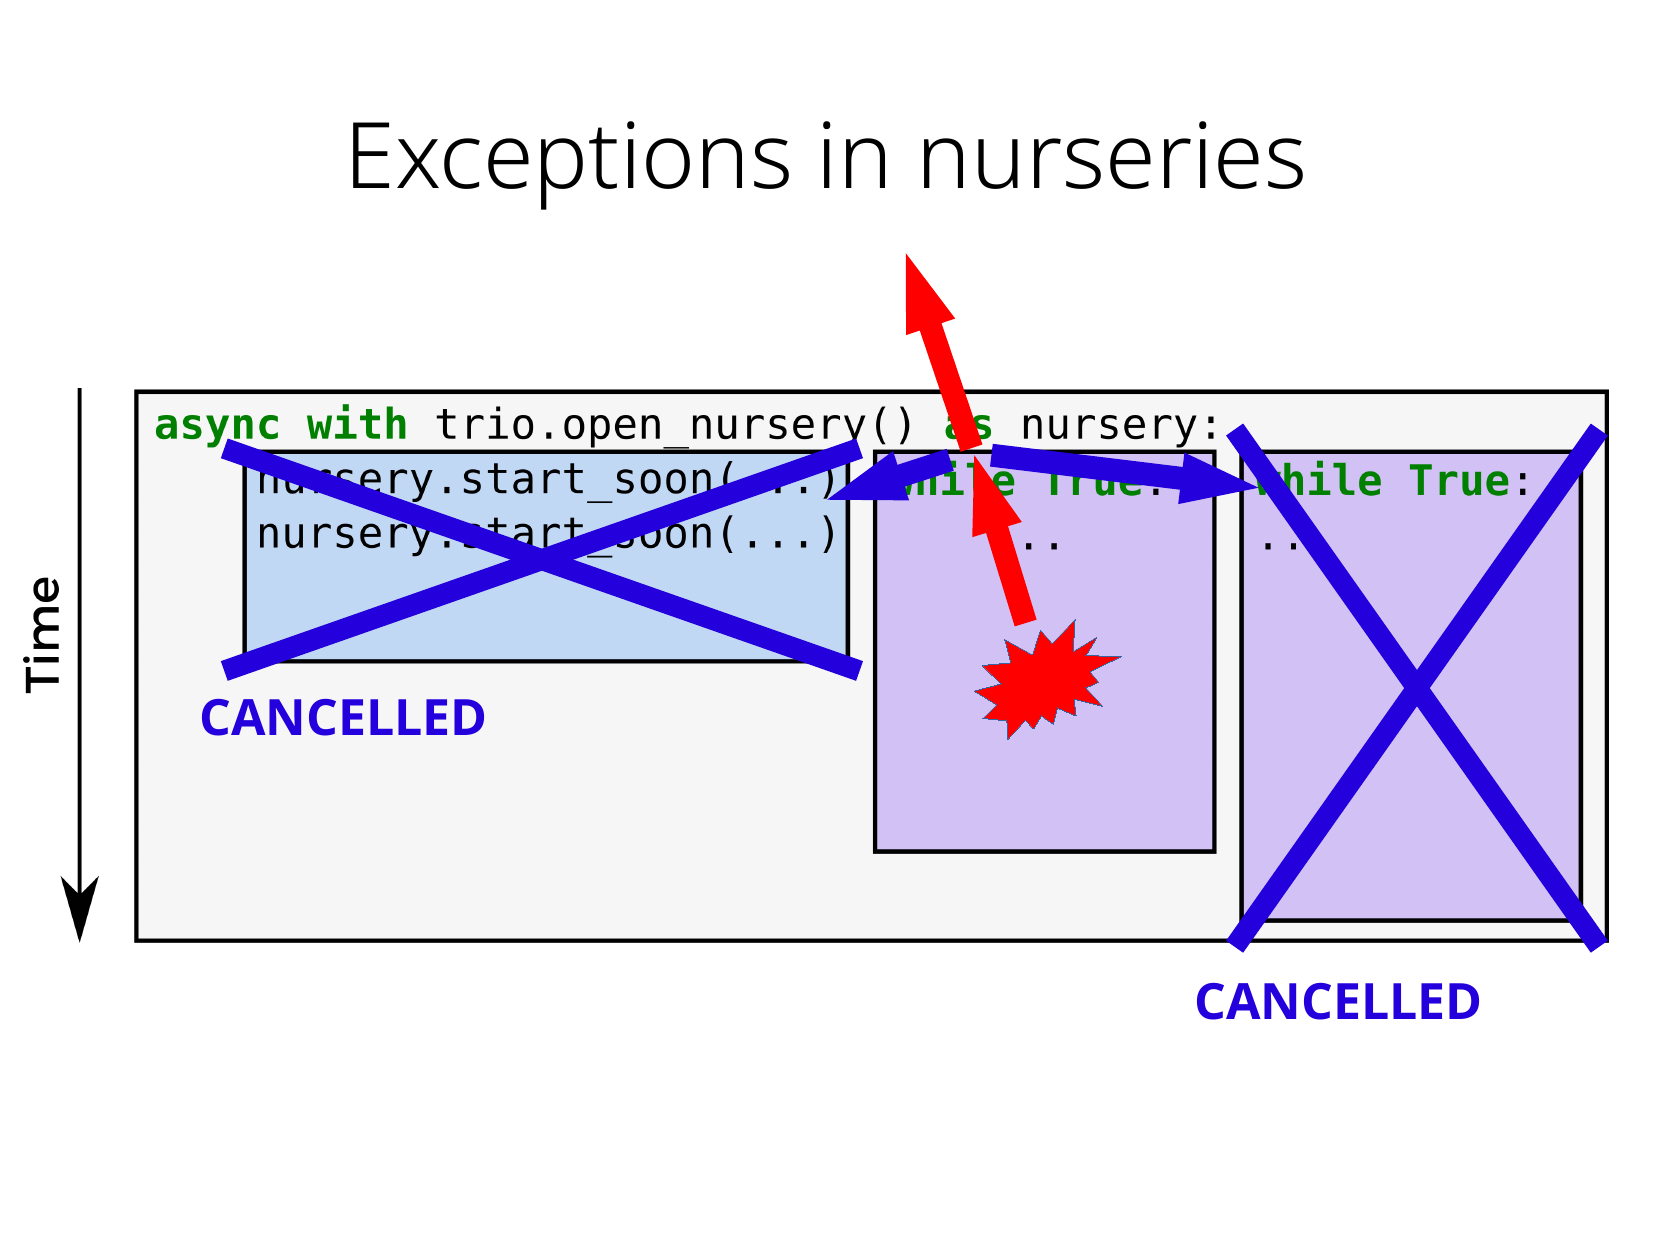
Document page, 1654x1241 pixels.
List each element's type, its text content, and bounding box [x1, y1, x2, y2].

title Exceptions in nurseries [82, 49, 1571, 257]
picture [1251, 708, 1583, 943]
picture [23, 388, 1609, 943]
text_box [974, 619, 1122, 740]
text_box CANCELLED [184, 674, 516, 751]
text_box CANCELLED [1179, 958, 1511, 1035]
